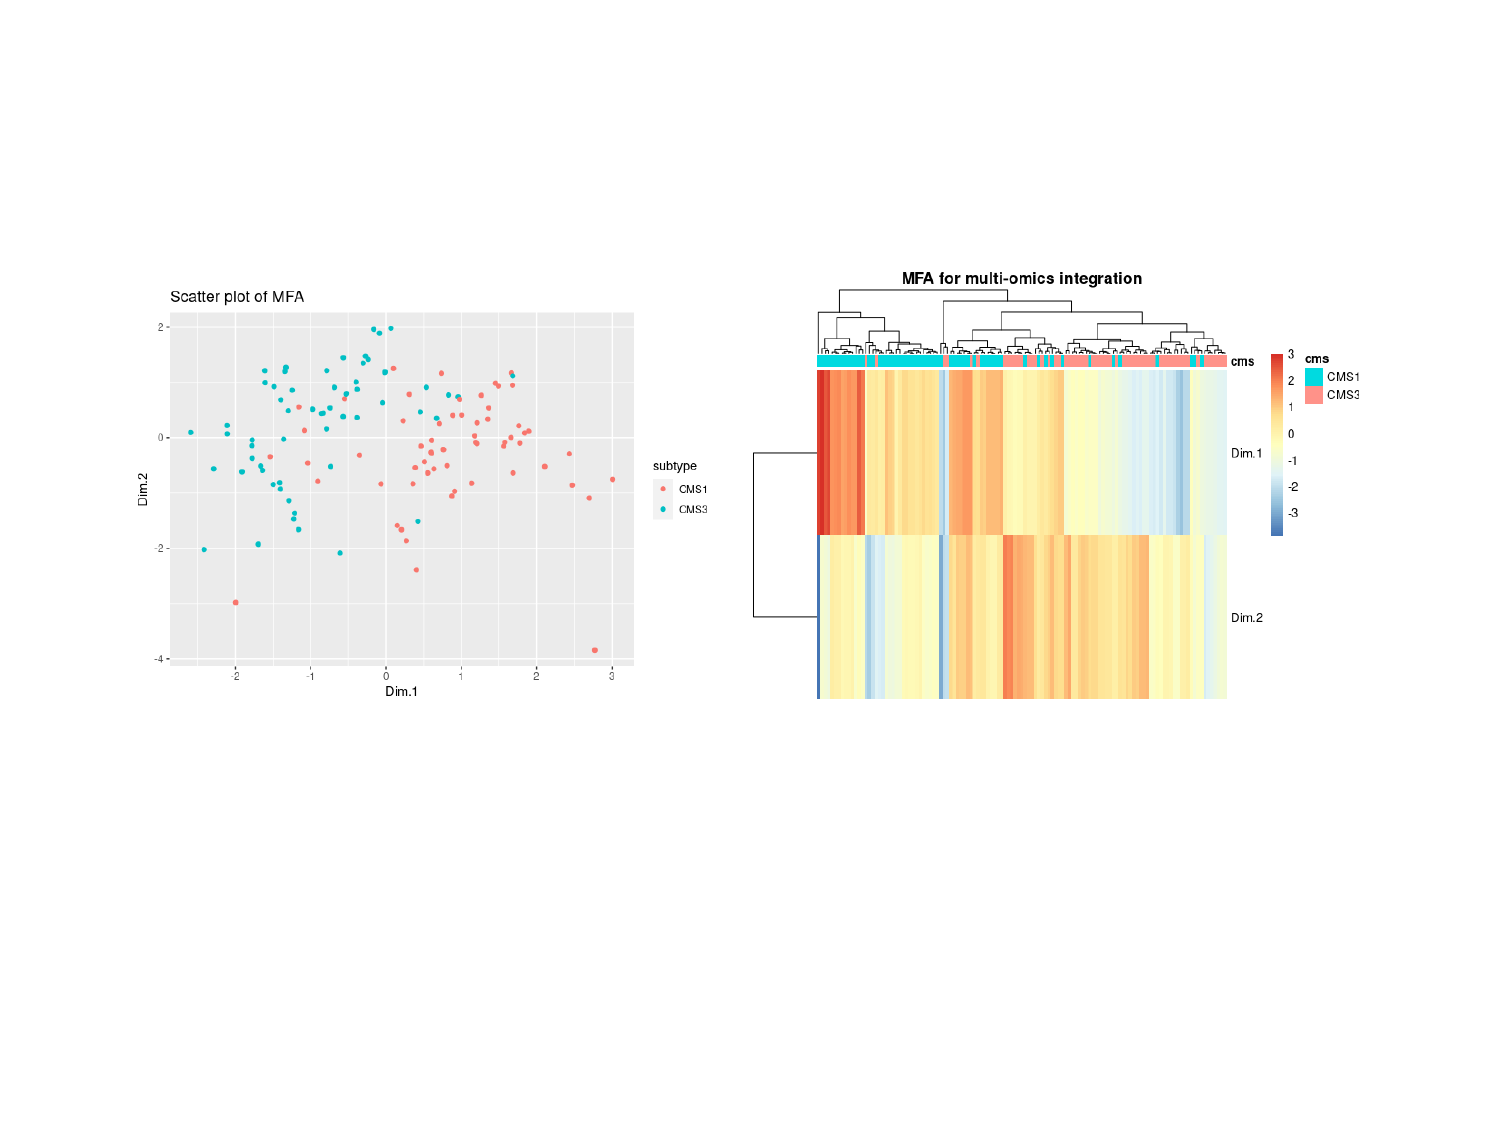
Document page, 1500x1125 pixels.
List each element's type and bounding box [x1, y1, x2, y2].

picture [131, 284, 721, 706]
picture [750, 269, 1359, 706]
